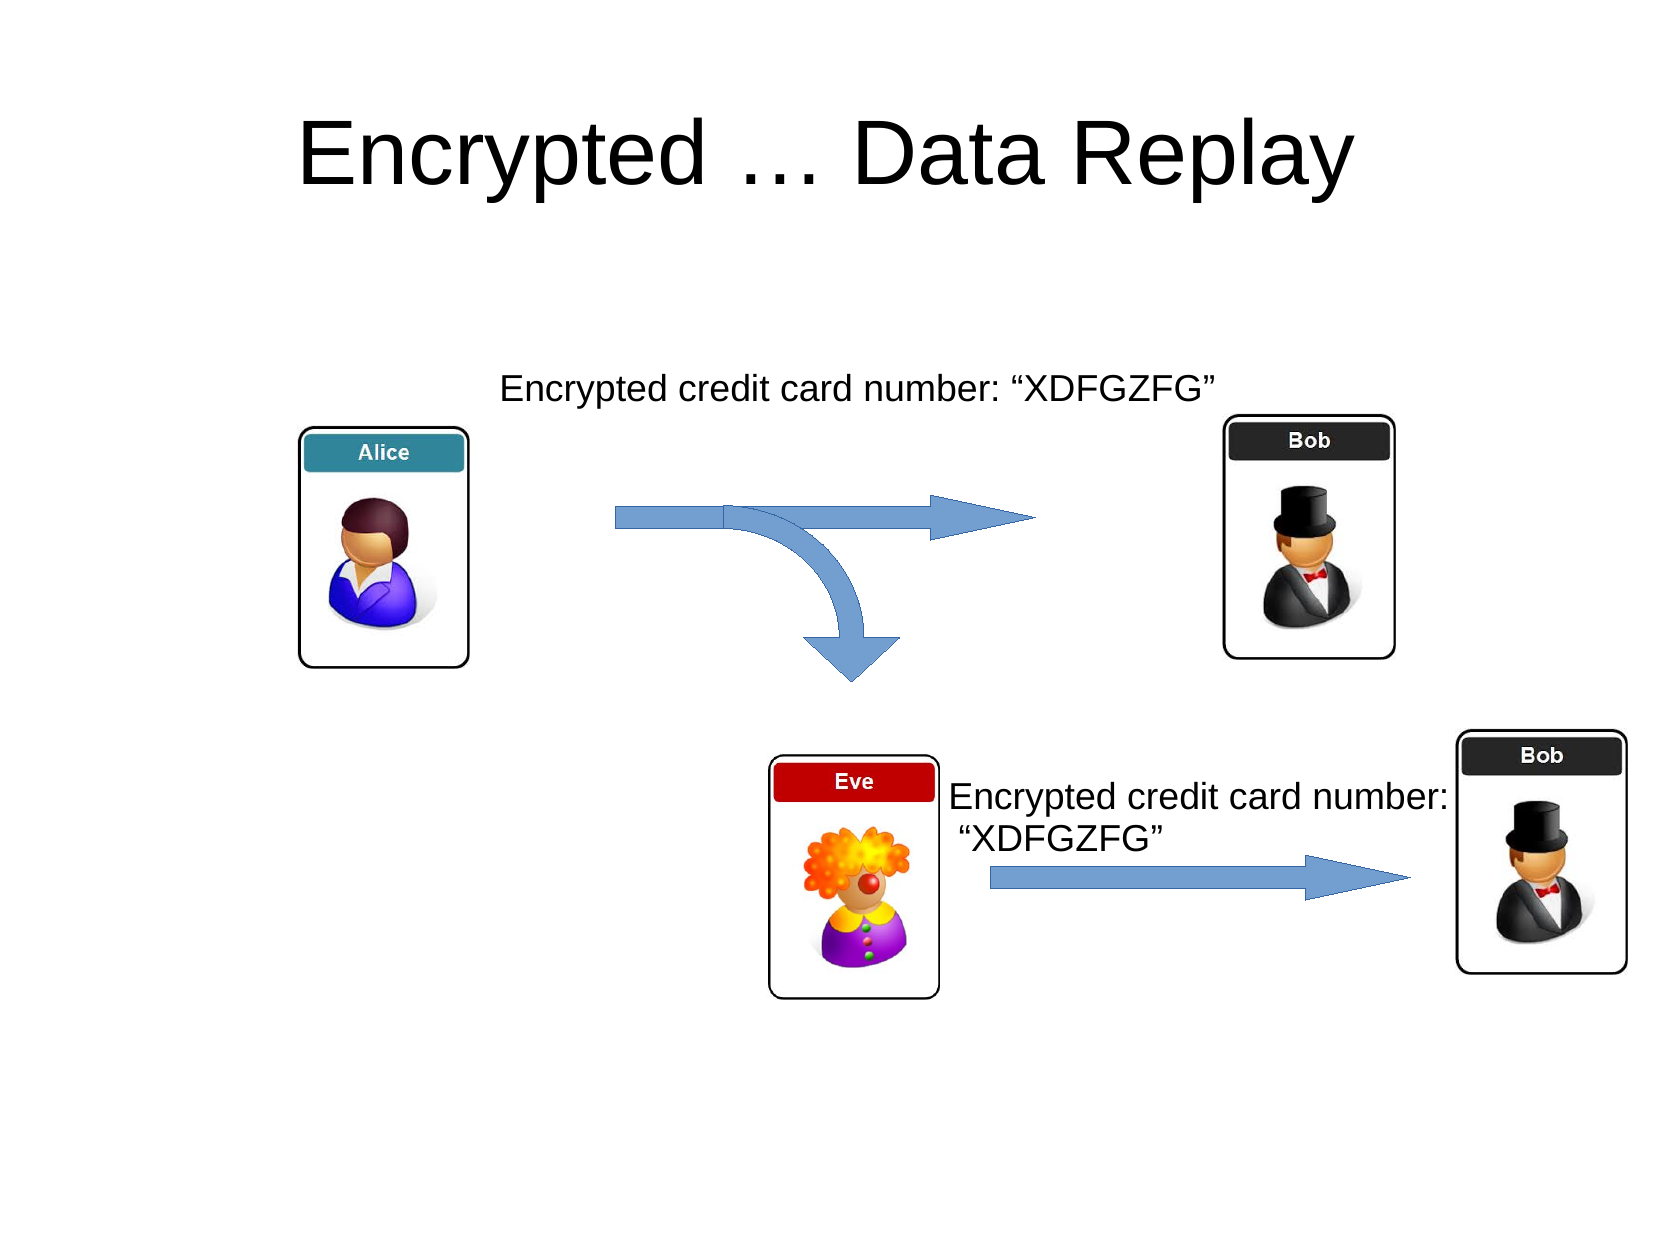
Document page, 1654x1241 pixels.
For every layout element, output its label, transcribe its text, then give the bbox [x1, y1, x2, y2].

picture [767, 753, 940, 1000]
picture [1455, 728, 1628, 976]
text_box [615, 495, 1036, 682]
text_box Encrypted credit card number: “XDFGZFG” [484, 360, 1231, 417]
picture [1222, 413, 1396, 661]
picture [297, 425, 470, 669]
title Encrypted … Data Replay [82, 49, 1571, 257]
text_box Encrypted credit card number: “XDFGZFG” [933, 768, 1455, 867]
text_box [990, 867, 1411, 901]
